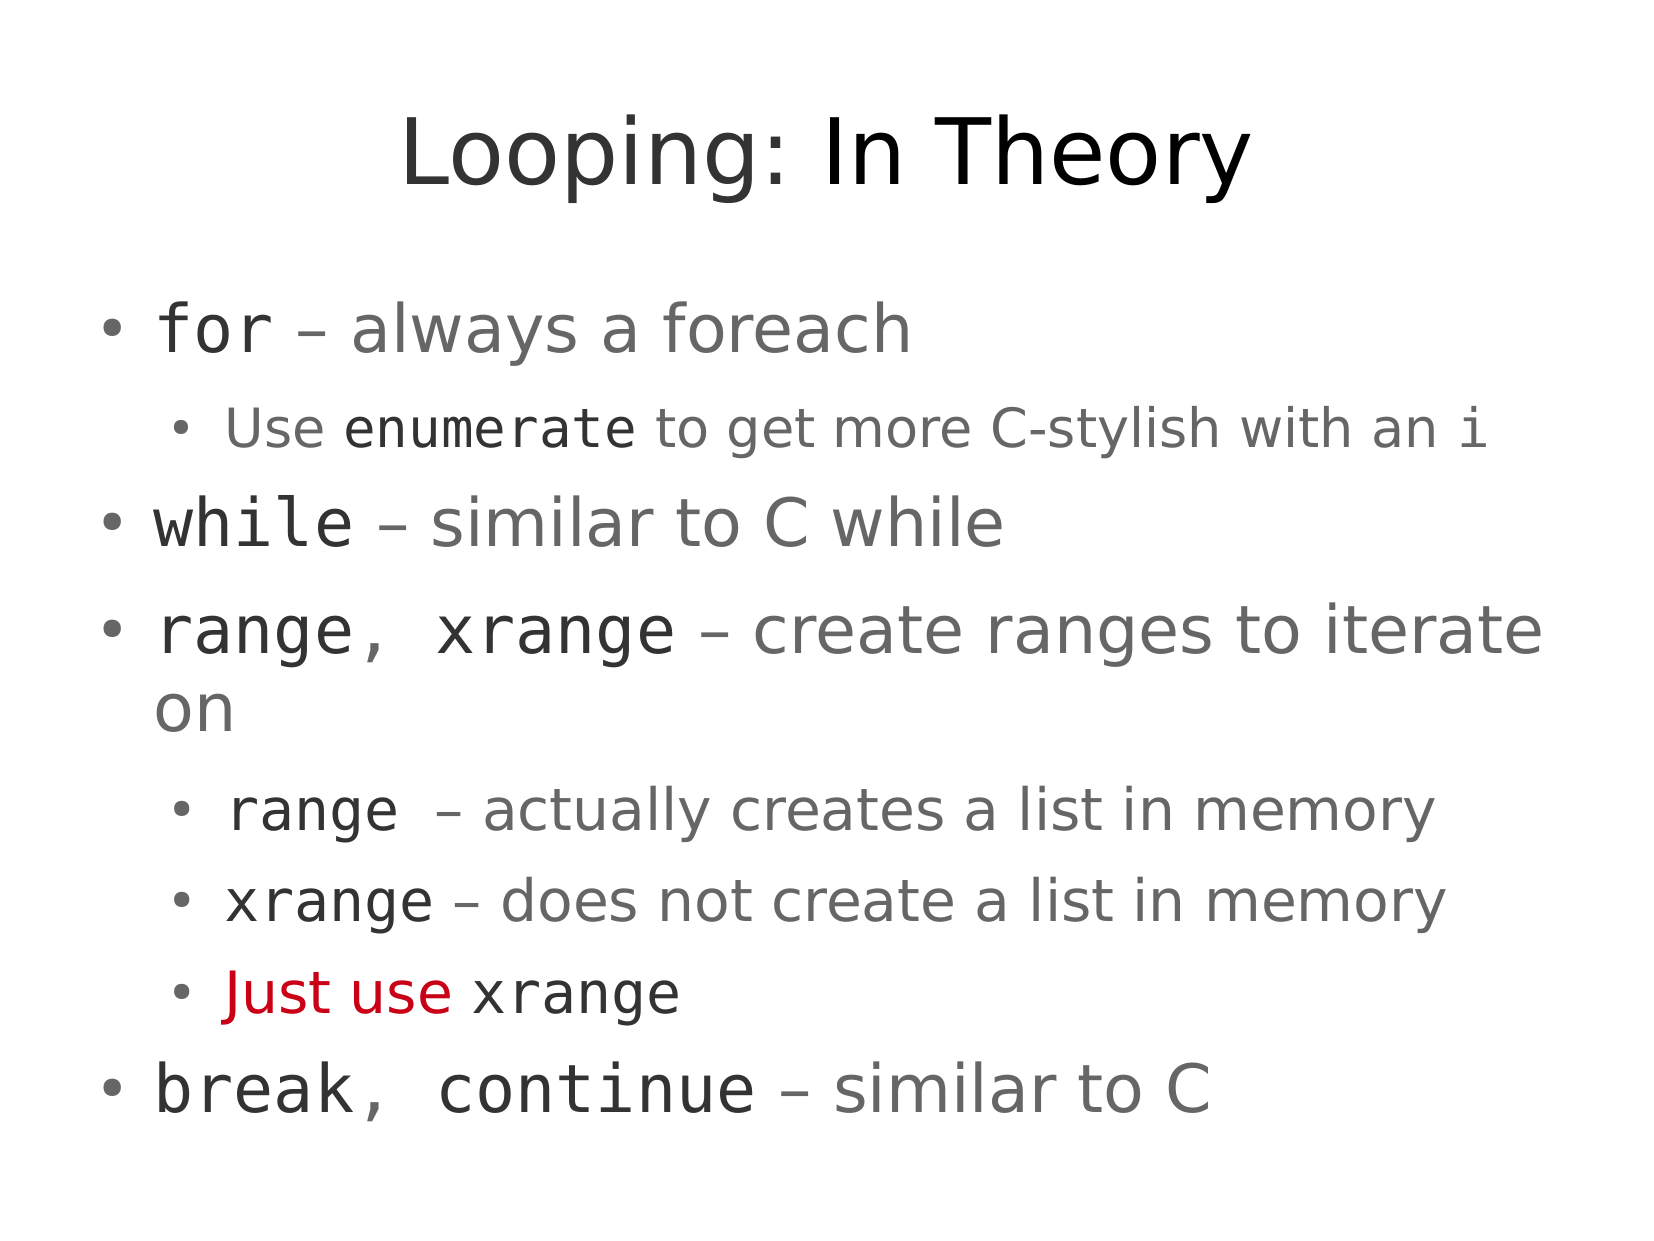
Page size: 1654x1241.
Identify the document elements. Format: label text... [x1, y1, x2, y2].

list for – always a foreach Use enumerate to get more C-stylish with an i while – similar to C while range, xrange – create ranges to iterate on range – actually creates a list in memory xrange – does not create a list in memory Just use xrange break, continue – similar to C [82, 290, 1571, 1109]
title Looping: In Theory [82, 56, 1571, 250]
